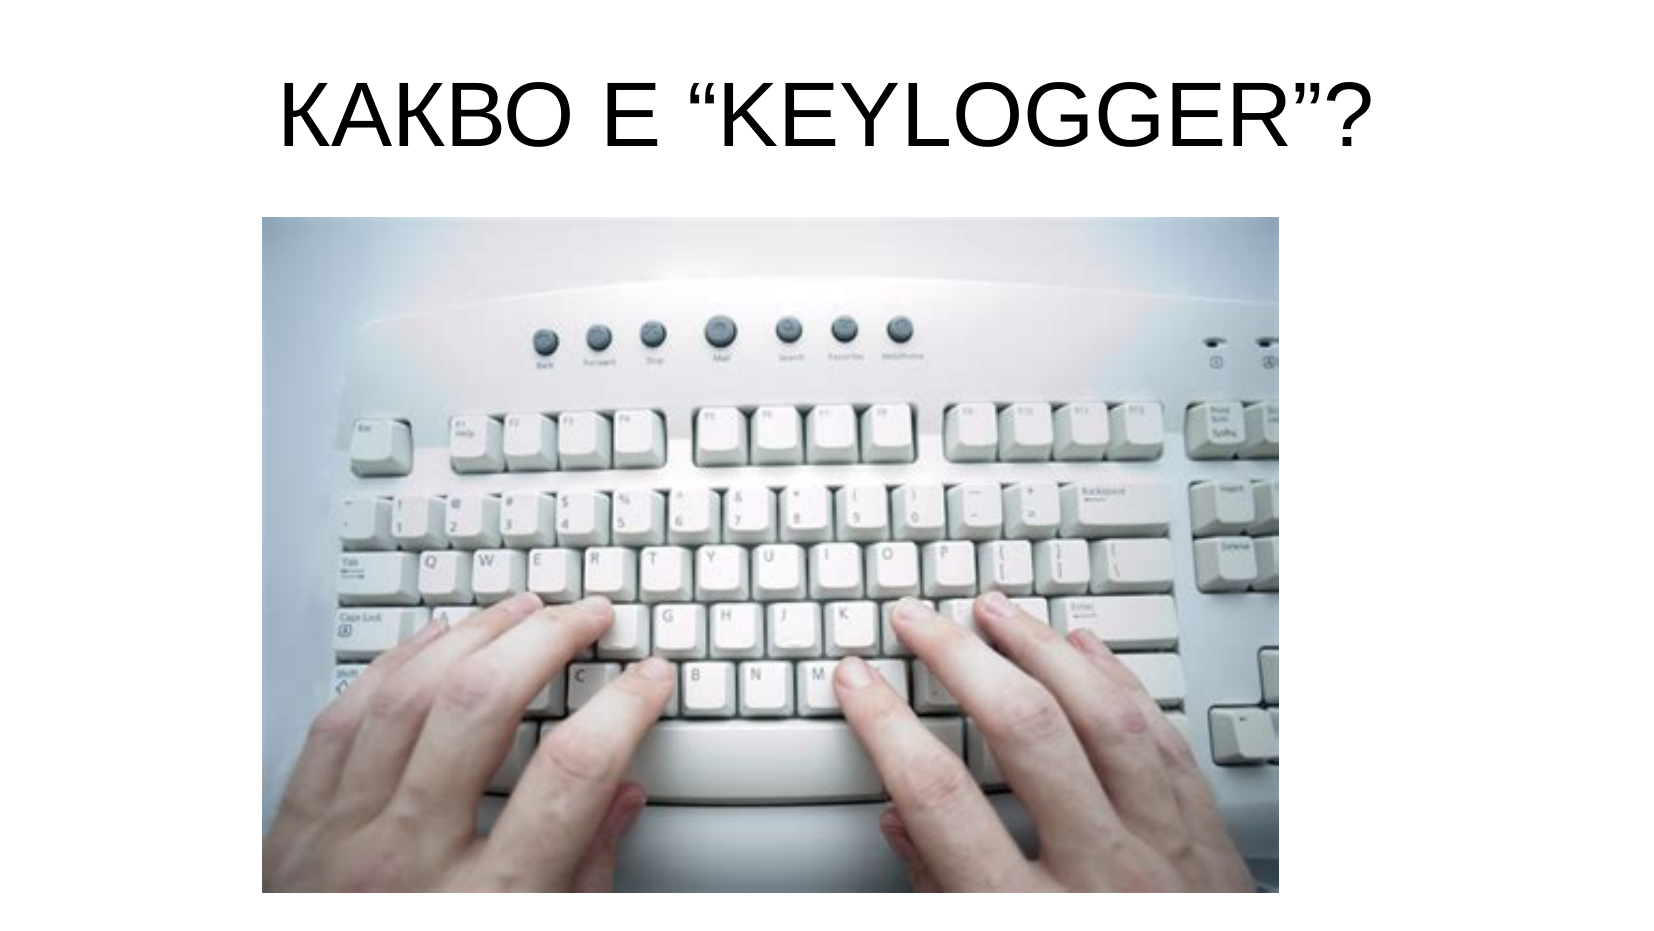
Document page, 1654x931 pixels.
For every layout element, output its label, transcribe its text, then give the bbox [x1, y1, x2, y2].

title КАКВО Е “KEYLOGGER”? [82, 37, 1571, 193]
picture [262, 217, 1279, 893]
